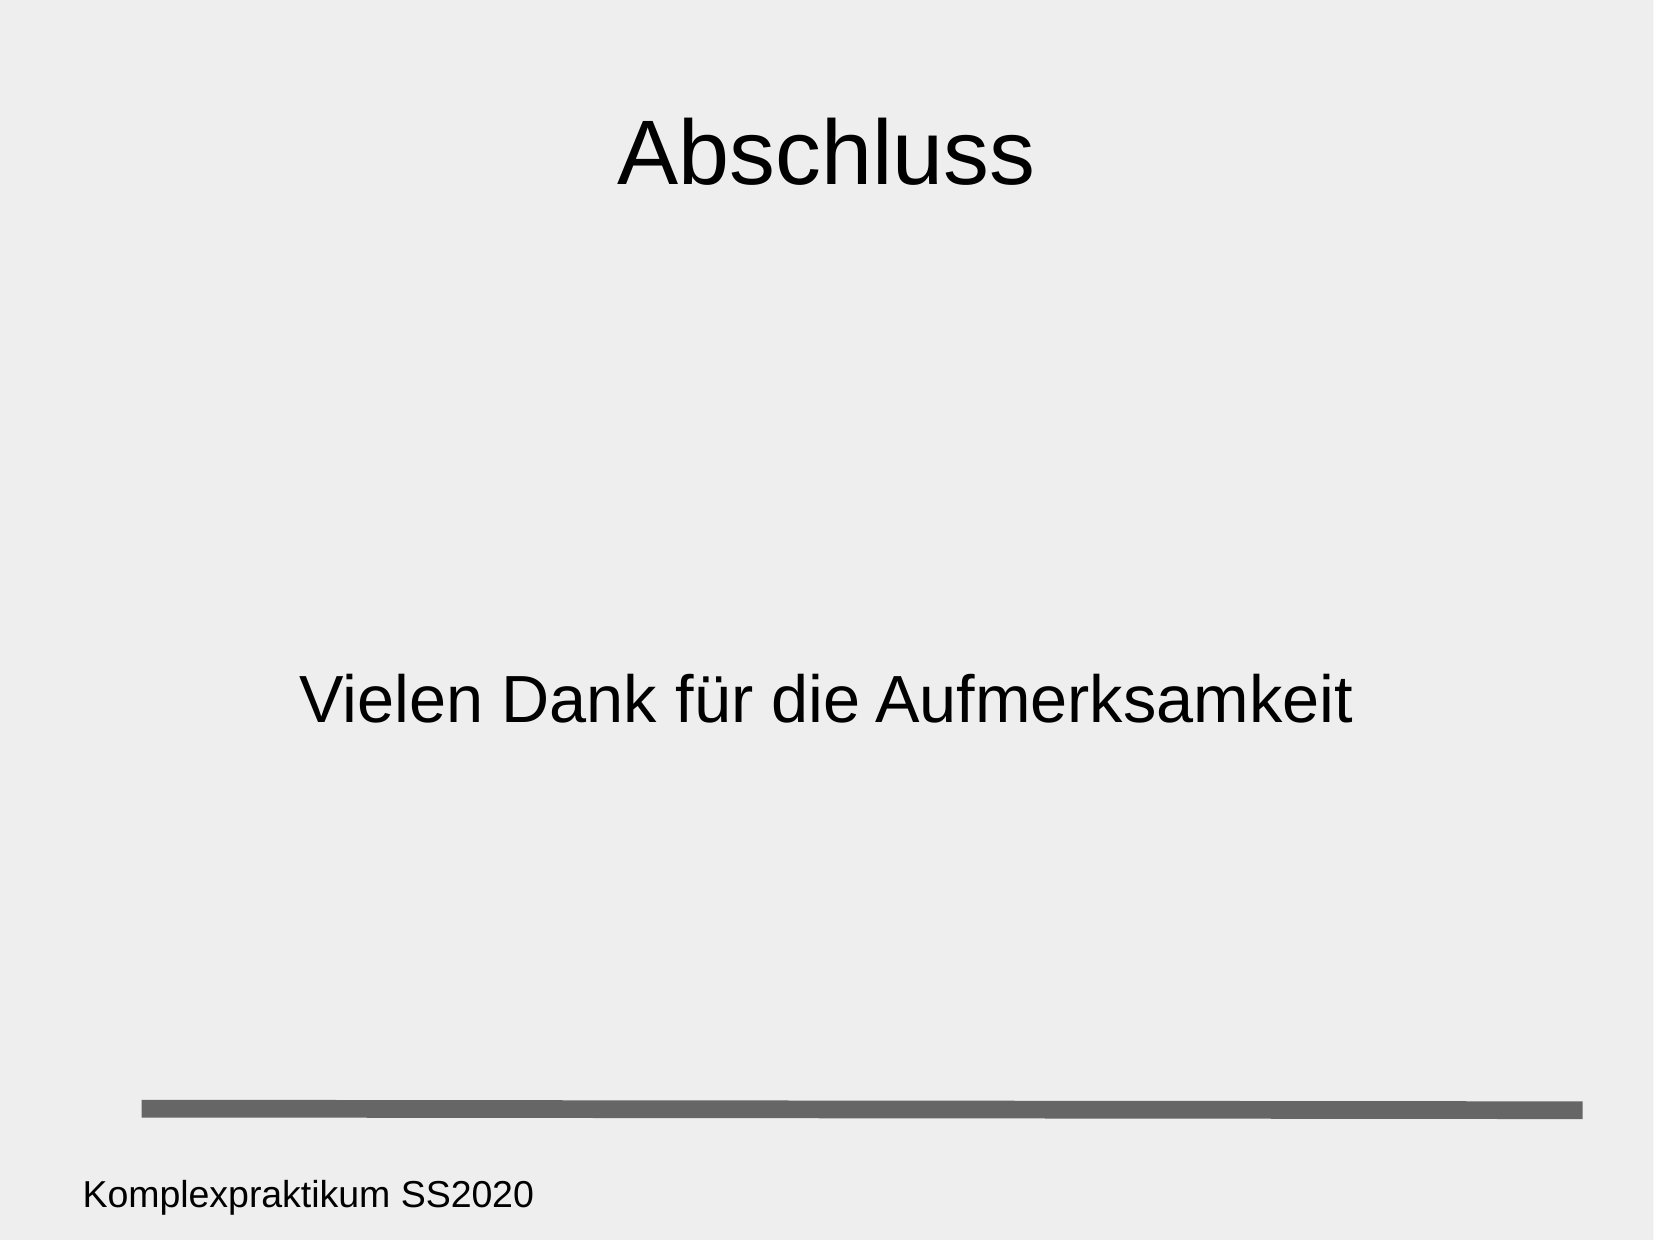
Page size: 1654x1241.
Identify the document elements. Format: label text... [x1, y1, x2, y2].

title Abschluss [82, 49, 1571, 257]
text_box Komplexpraktikum SS2020 [59, 1157, 957, 1233]
subtitle Vielen Dank für die Aufmerksamkeit [82, 290, 1571, 1109]
